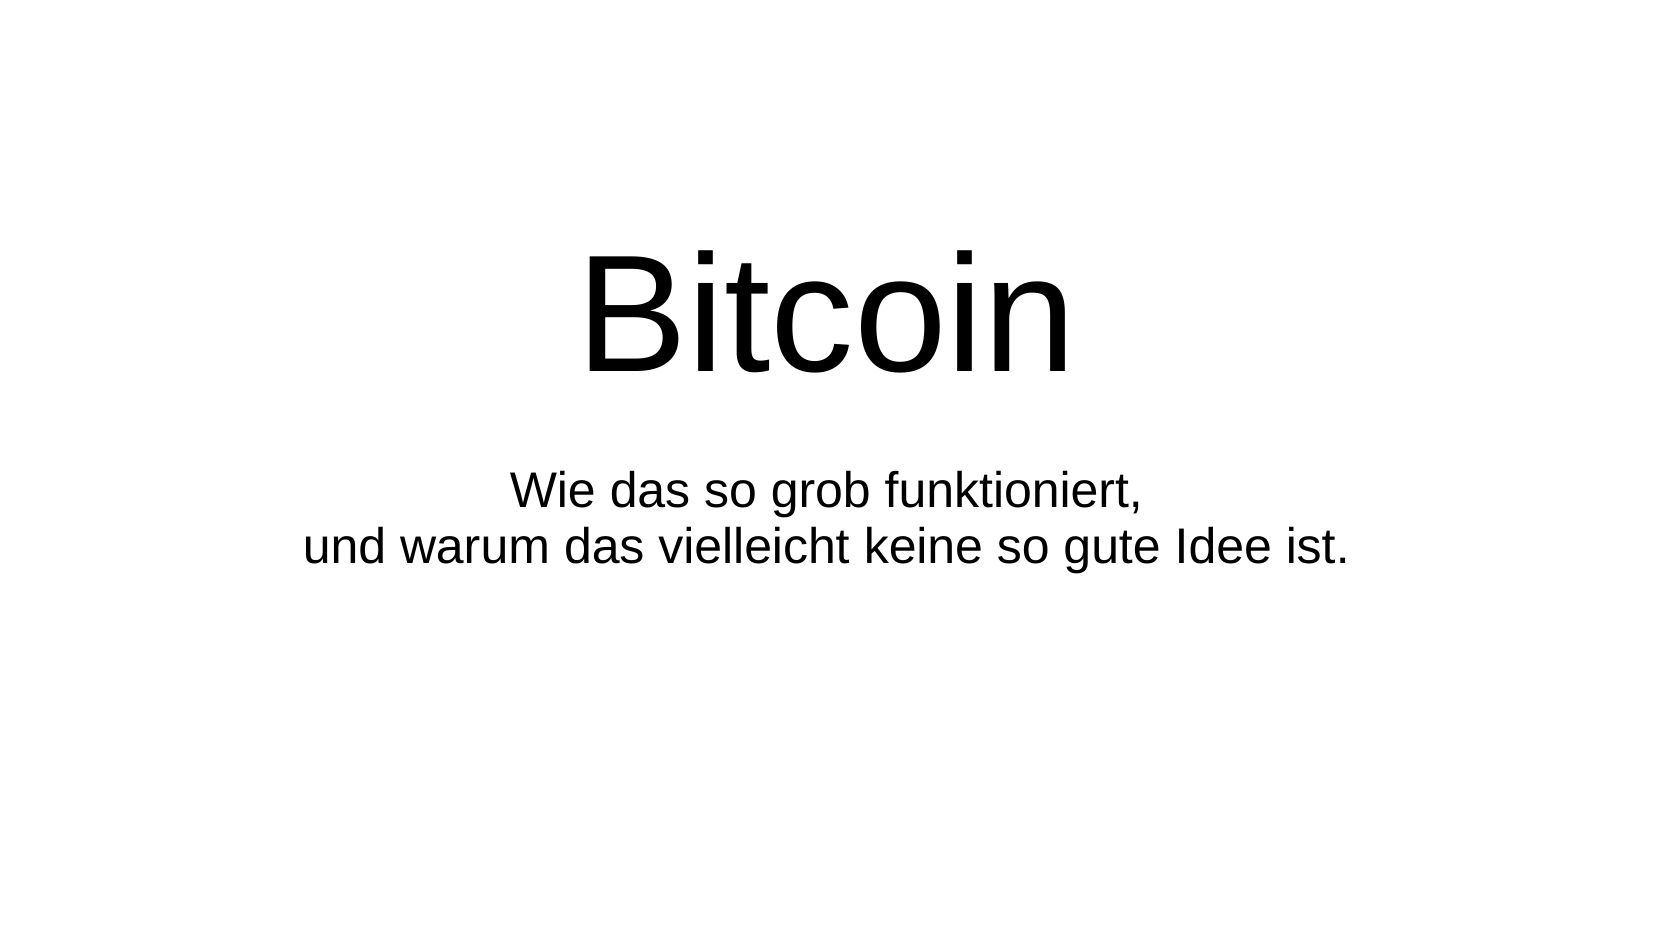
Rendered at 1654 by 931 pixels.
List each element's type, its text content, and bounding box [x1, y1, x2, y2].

subtitle Bitcoin Wie das so grob funktioniert, und warum das vielleicht keine so gute Idee ist. [82, 37, 1571, 758]
